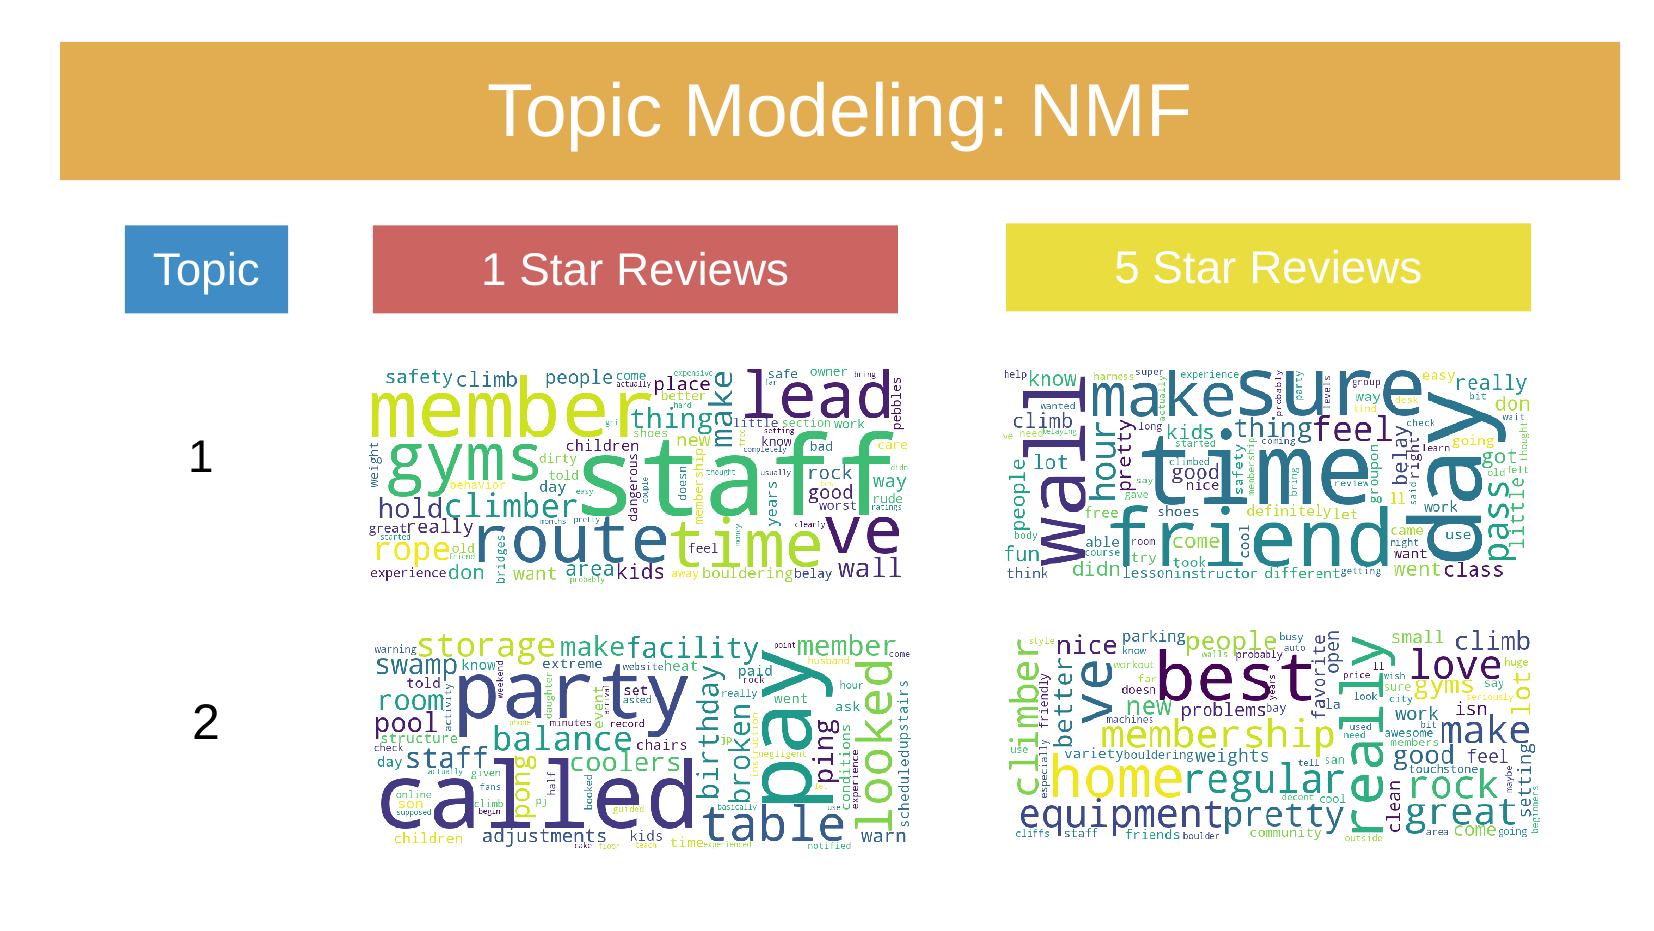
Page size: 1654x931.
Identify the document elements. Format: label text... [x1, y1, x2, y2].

picture [340, 623, 934, 875]
title 2 [146, 677, 267, 768]
title 1 Star Reviews [372, 225, 898, 314]
picture [335, 358, 928, 609]
title 5 Star Reviews [1006, 223, 1532, 312]
picture [975, 619, 1561, 867]
title Topic [124, 225, 289, 314]
title 1 [140, 411, 261, 502]
picture [969, 359, 1550, 605]
title Topic Modeling: NMF [60, 41, 1621, 181]
